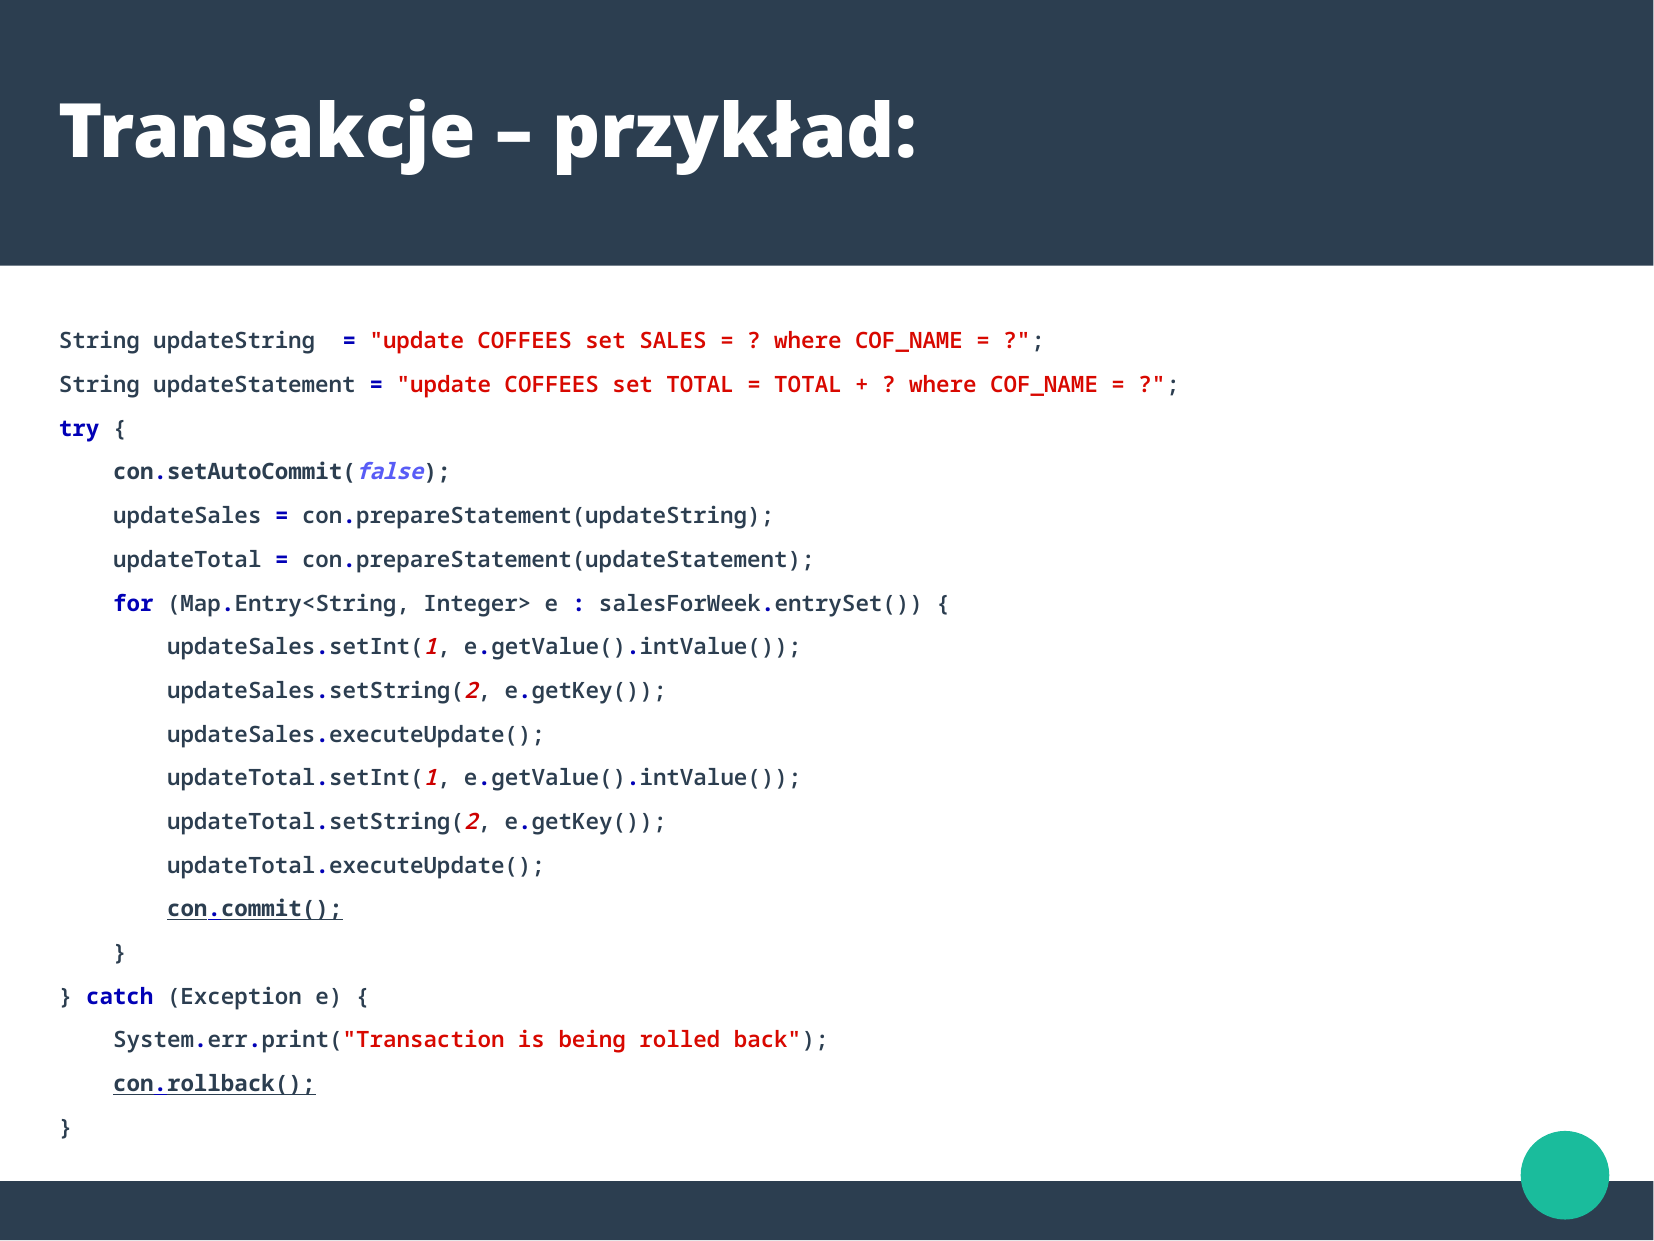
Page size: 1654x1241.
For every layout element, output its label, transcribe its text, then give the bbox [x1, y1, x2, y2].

list String updateString = "update COFFEES set SALES = ? where COF_NAME = ?"; String updateStatement = "update COFFEES set TOTAL = TOTAL + ? where COF_NAME = ?"; try { con.setAutoCommit(false); updateSales = con.prepareStatement(updateString); updateTotal = con.prepareStatement(updateStatement); for (Map.Entry<String, Integer> e : salesForWeek.entrySet()) { updateSales.setInt(1, e.getValue().intValue()); updateSales.setString(2, e.getKey()); updateSales.executeUpdate(); updateTotal.setInt(1, e.getValue().intValue()); updateTotal.setString(2, e.getKey()); updateTotal.executeUpdate(); con.commit(); } } catch (Exception e) { System.err.print("Transaction is being rolled back"); con.rollback(); } [59, 324, 1595, 1152]
title Transakcje – przykład: [59, 49, 1595, 207]
